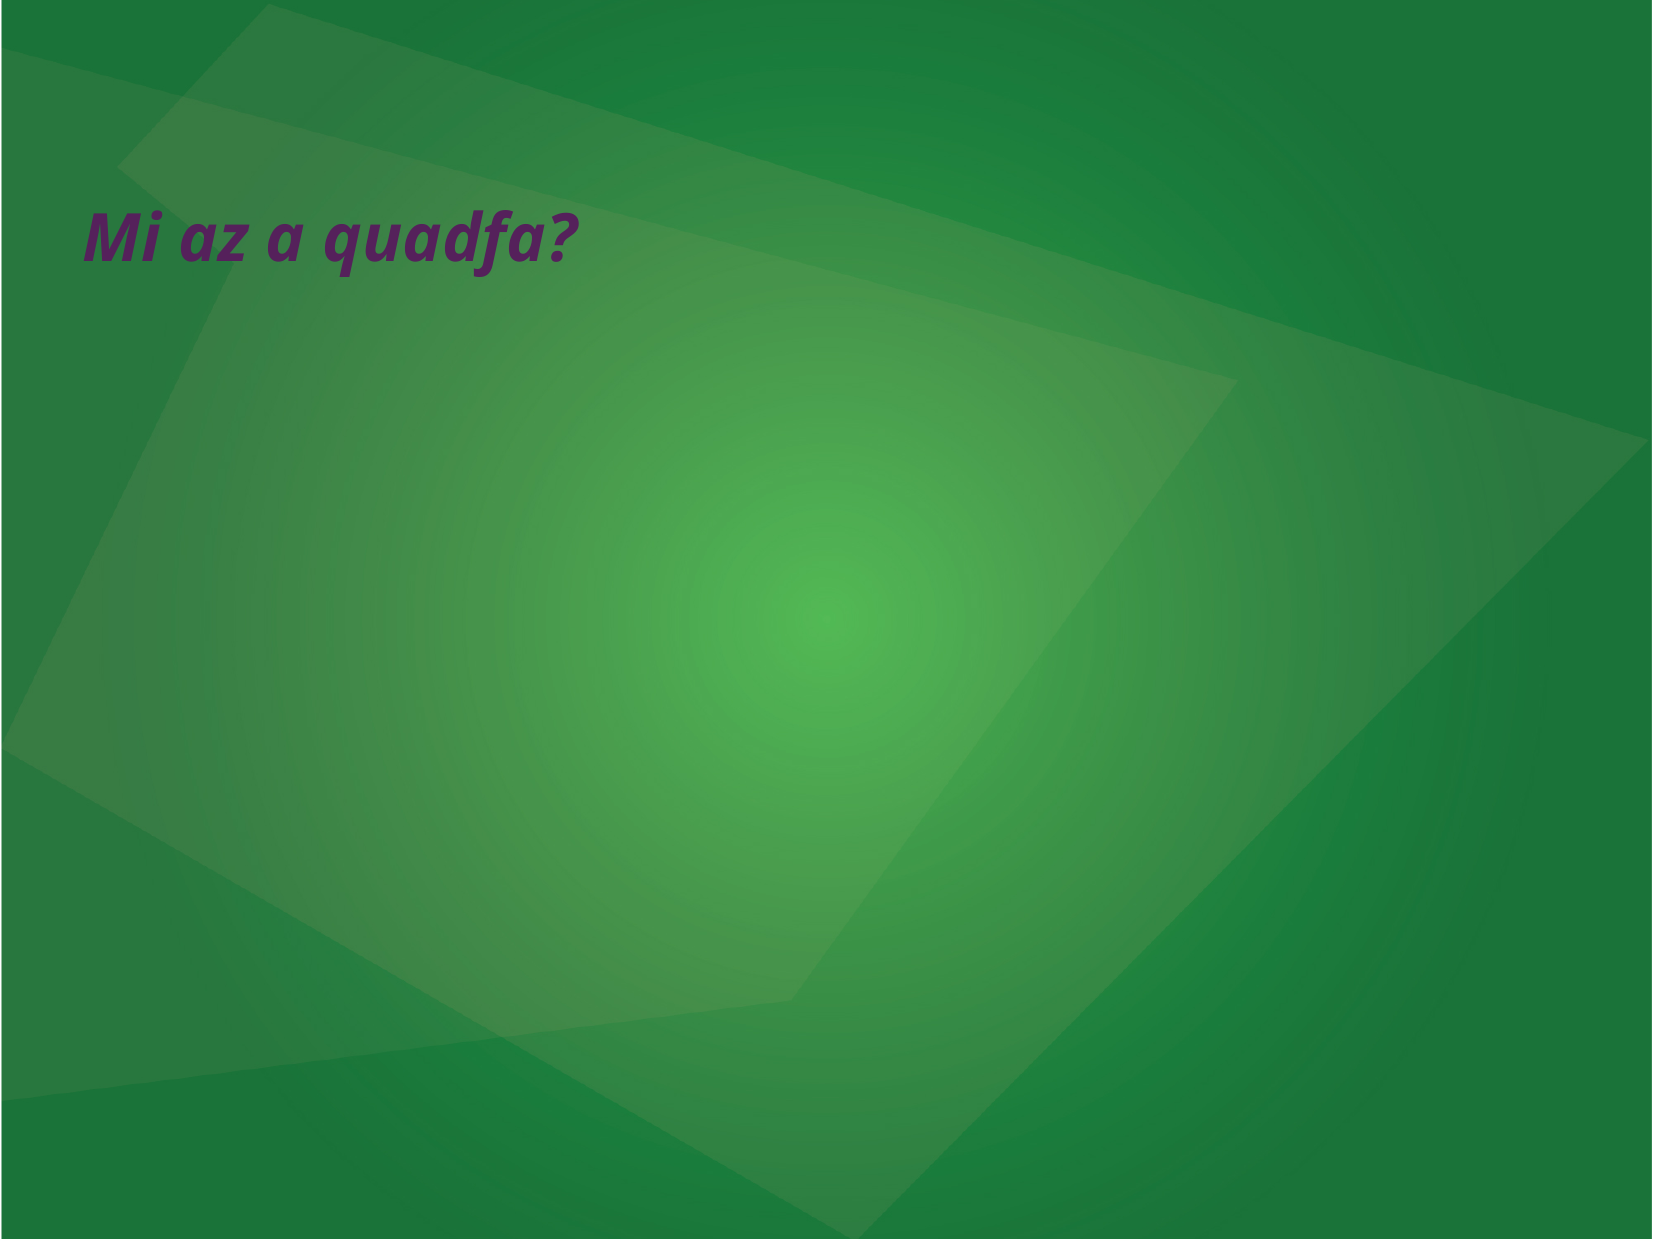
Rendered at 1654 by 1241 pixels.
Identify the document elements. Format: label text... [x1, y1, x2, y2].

title Mi az a quadfa? [82, 139, 1571, 332]
picture [0, 0, 1652, 1241]
